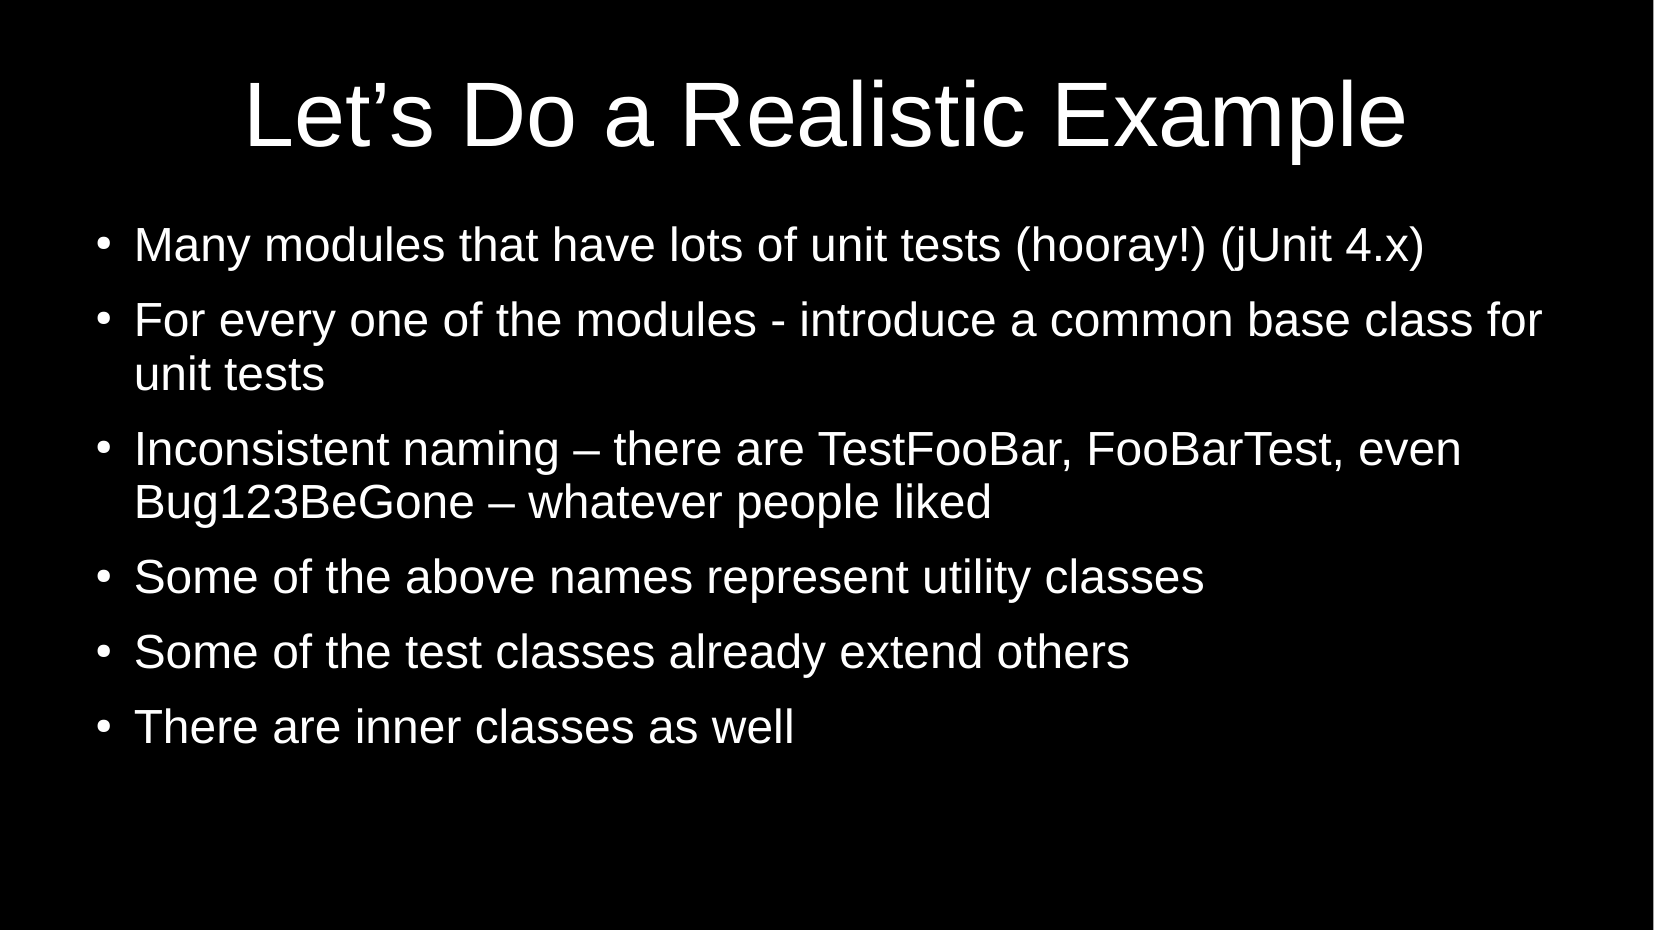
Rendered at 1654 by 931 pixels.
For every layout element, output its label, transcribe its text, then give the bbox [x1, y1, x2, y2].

list Many modules that have lots of unit tests (hooray!) (jUnit 4.x) For every one of the modules - introduce a common base class for unit tests Inconsistent naming – there are TestFooBar, FooBarTest, even Bug123BeGone – whatever people liked Some of the above names represent utility classes Some of the test classes already extend others There are inner classes as well [82, 217, 1571, 758]
title Let’s Do a Realistic Example [82, 37, 1571, 193]
